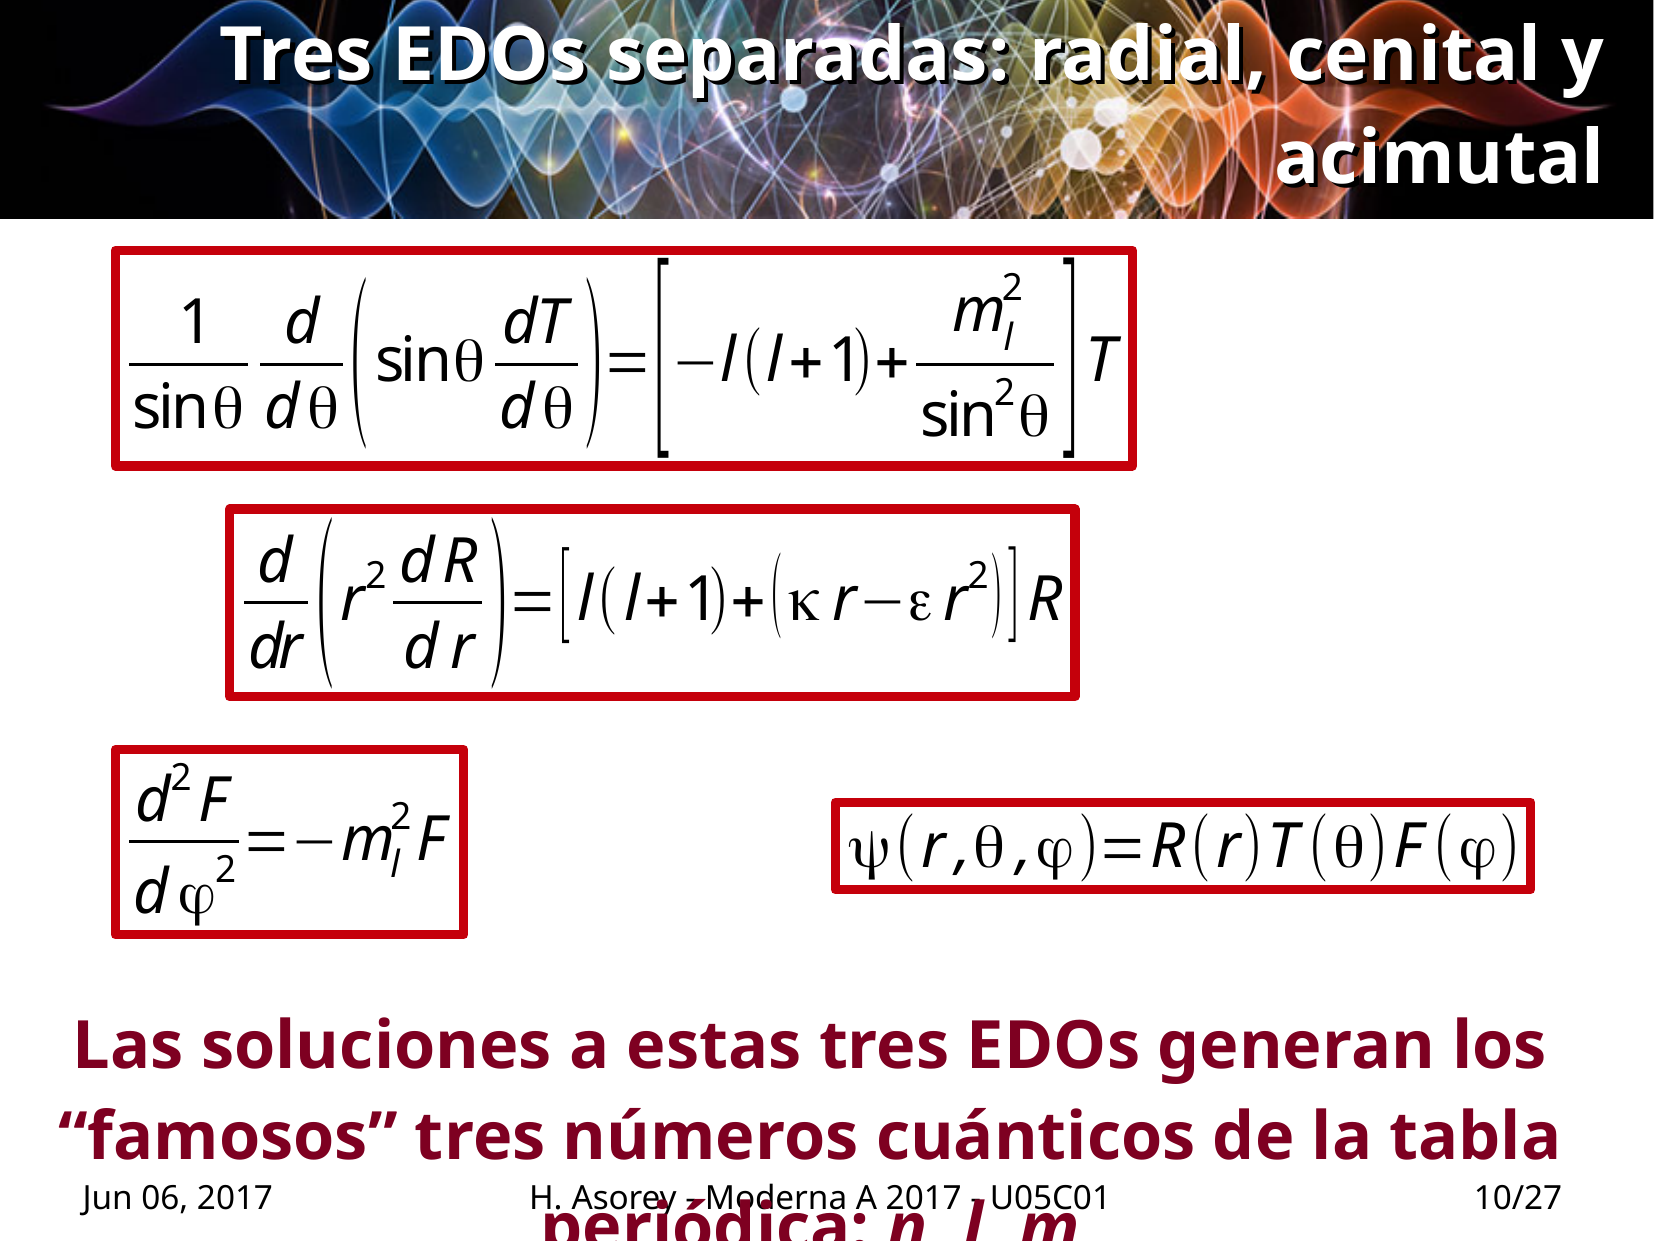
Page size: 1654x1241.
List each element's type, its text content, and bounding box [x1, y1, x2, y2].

picture [0, 0, 1654, 219]
chart [840, 806, 1526, 886]
chart [234, 513, 1071, 692]
title Tres EDOs separadas: radial, cenital y acimutal [45, 15, 1606, 191]
text_box Las soluciones a estas tres EDOs generan los “famosos” tres números cuánticos de la tabla periódica: n, l, m [0, 990, 1621, 1168]
chart [120, 754, 459, 931]
chart [120, 255, 1128, 462]
